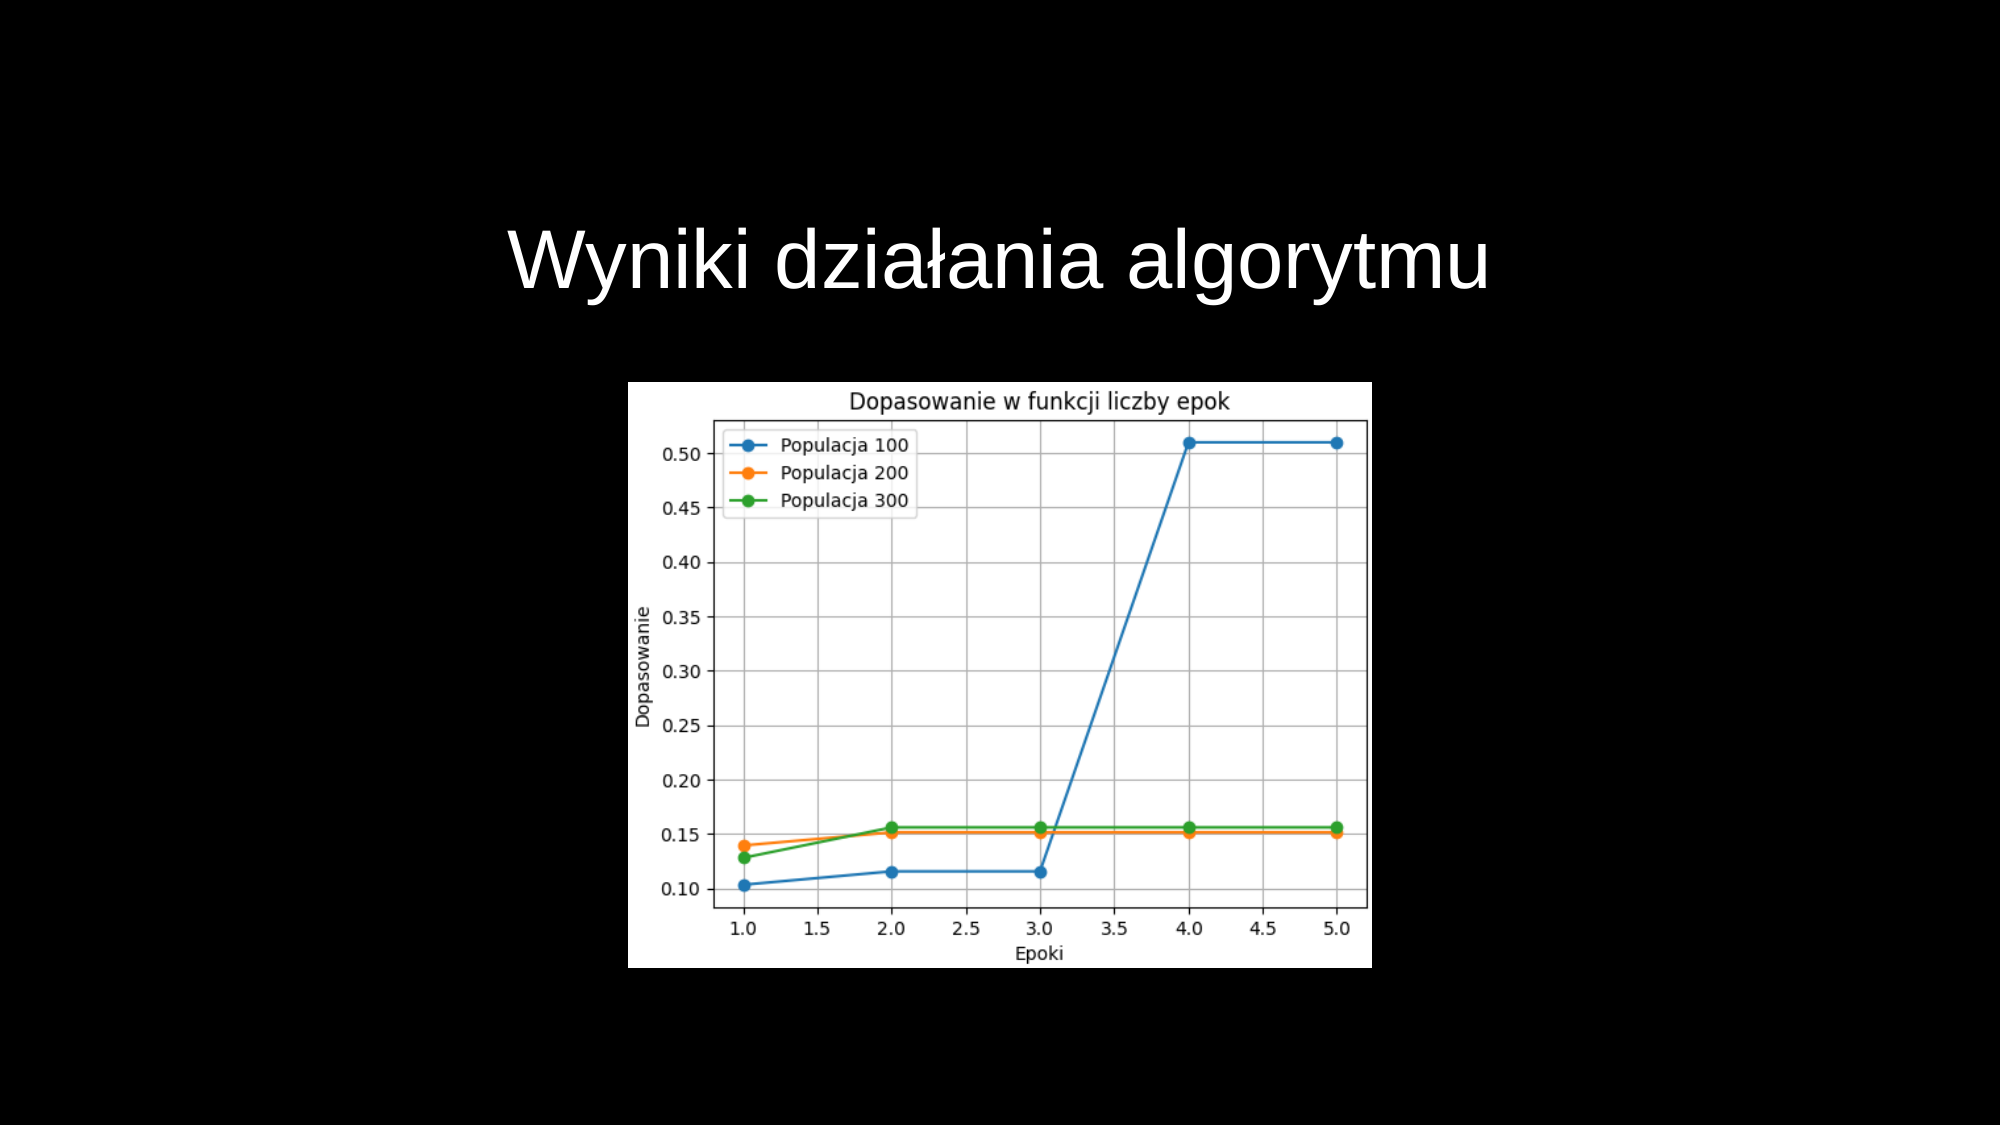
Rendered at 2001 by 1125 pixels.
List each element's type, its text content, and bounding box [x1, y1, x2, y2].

picture [628, 382, 1372, 968]
title Wyniki działania algorytmu [187, 143, 1813, 367]
